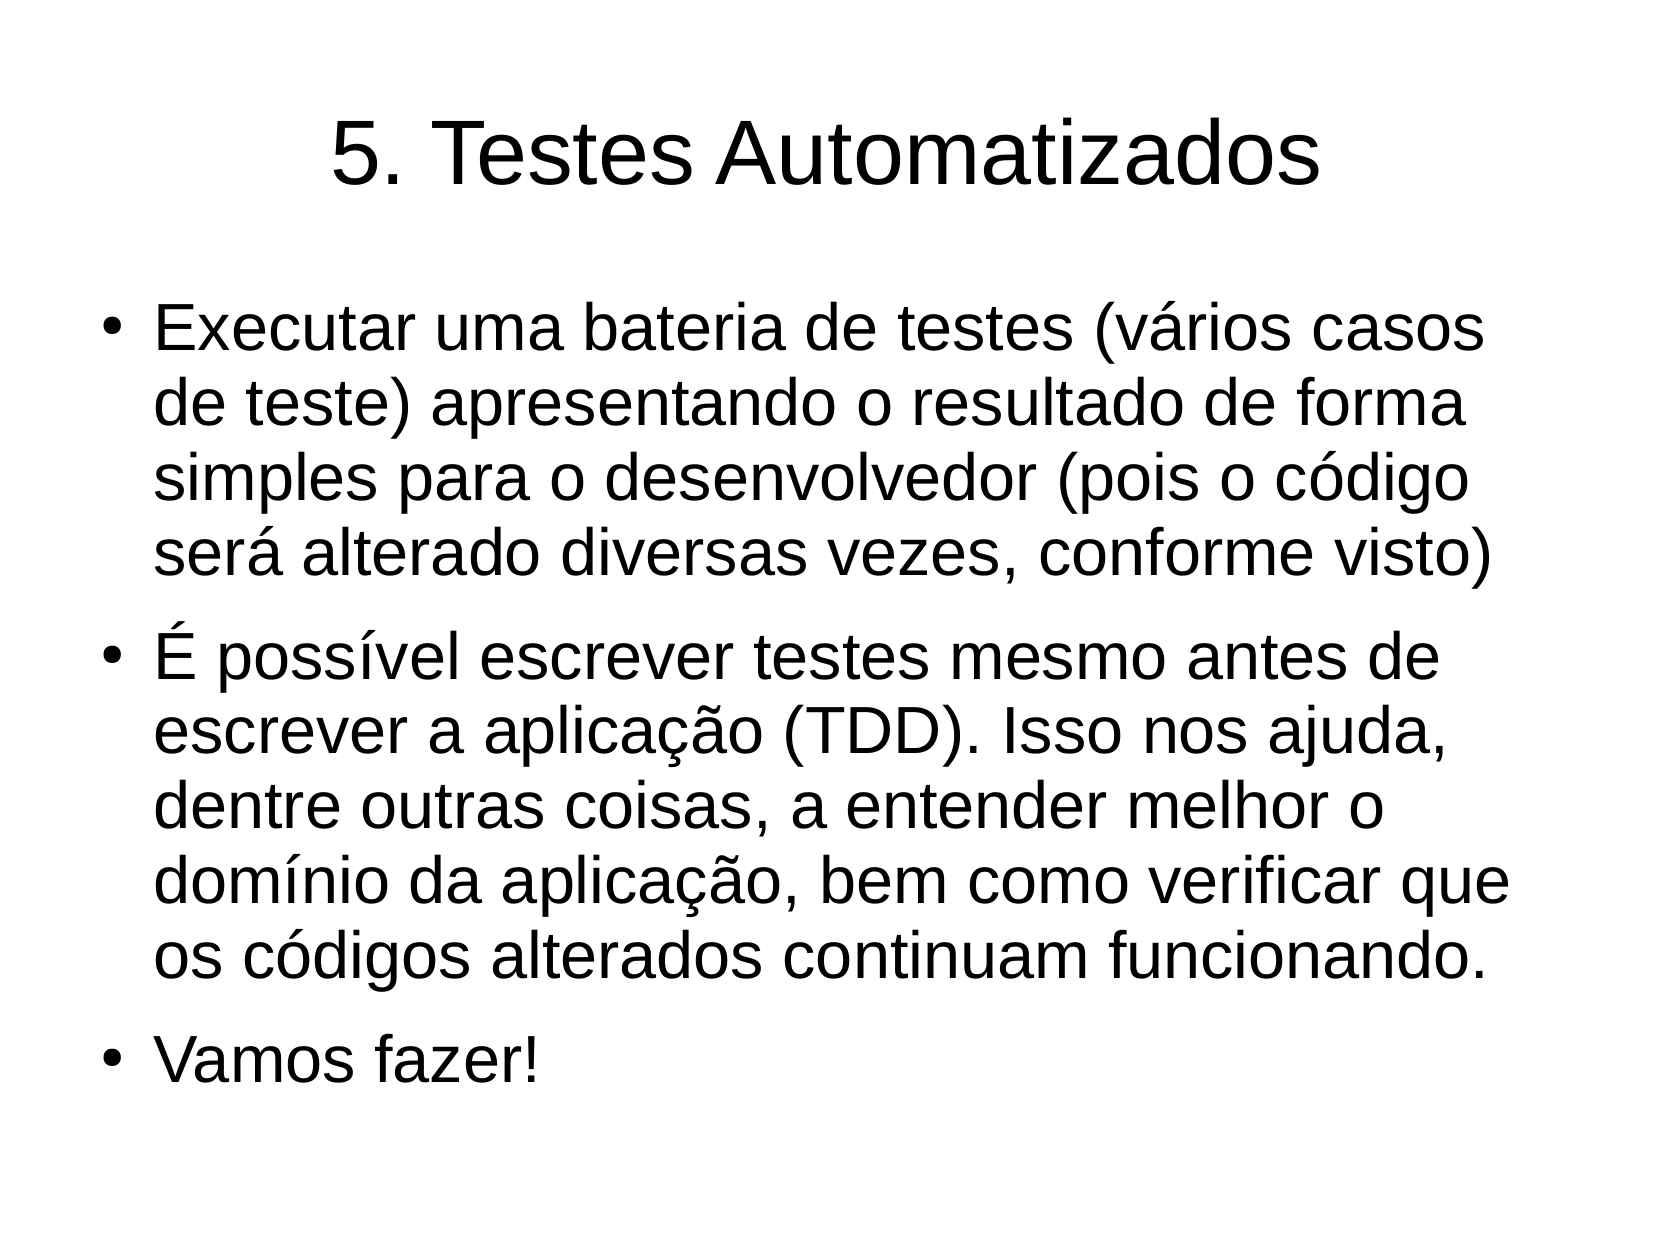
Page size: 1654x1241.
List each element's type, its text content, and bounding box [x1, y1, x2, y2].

list Executar uma bateria de testes (vários casos de teste) apresentando o resultado de forma simples para o desenvolvedor (pois o código será alterado diversas vezes, conforme visto) É possível escrever testes mesmo antes de escrever a aplicação (TDD). Isso nos ajuda, dentre outras coisas, a entender melhor o domínio da aplicação, bem como verificar que os códigos alterados continuam funcionando. Vamos fazer! [82, 290, 1571, 1109]
title 5. Testes Automatizados [82, 49, 1571, 257]
